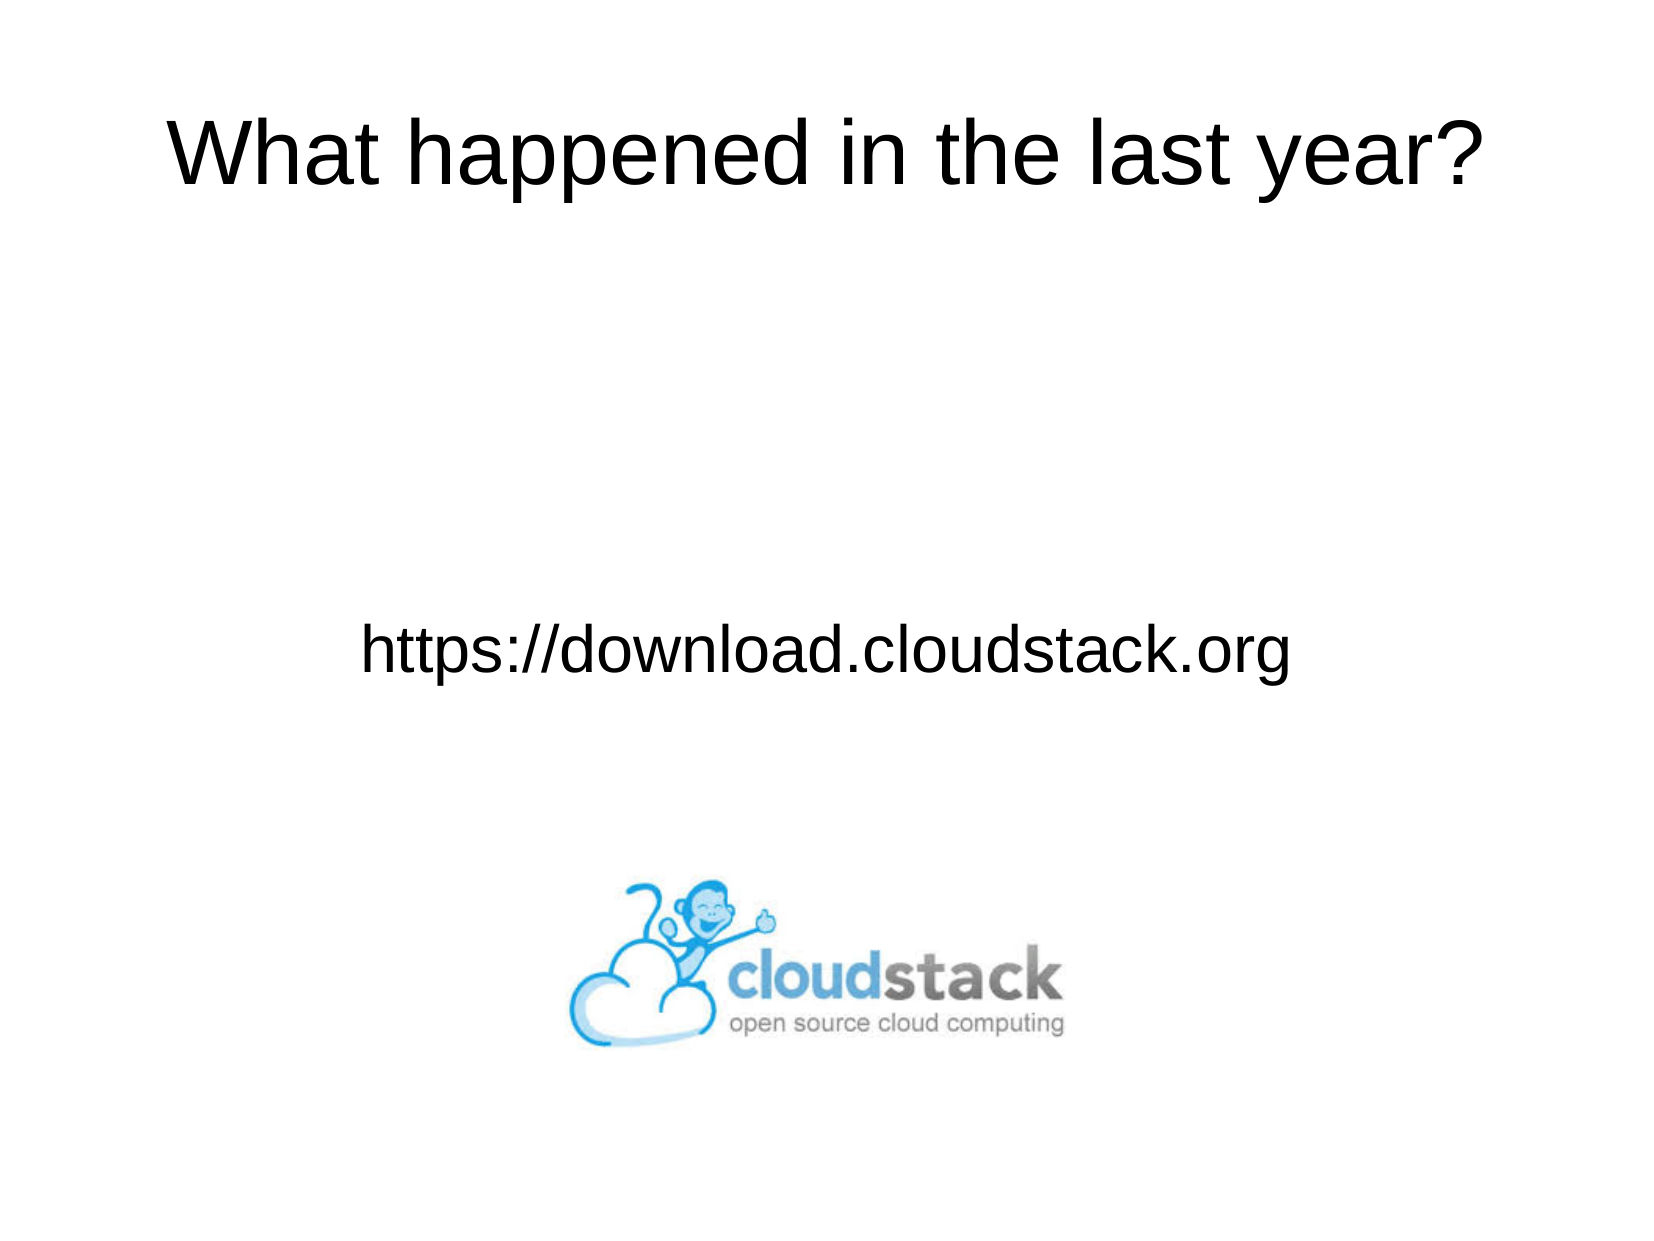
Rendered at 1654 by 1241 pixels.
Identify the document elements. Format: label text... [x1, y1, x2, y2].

title What happened in the last year? [82, 49, 1571, 257]
subtitle https://download.cloudstack.org [82, 290, 1571, 1010]
picture [540, 850, 1099, 1071]
